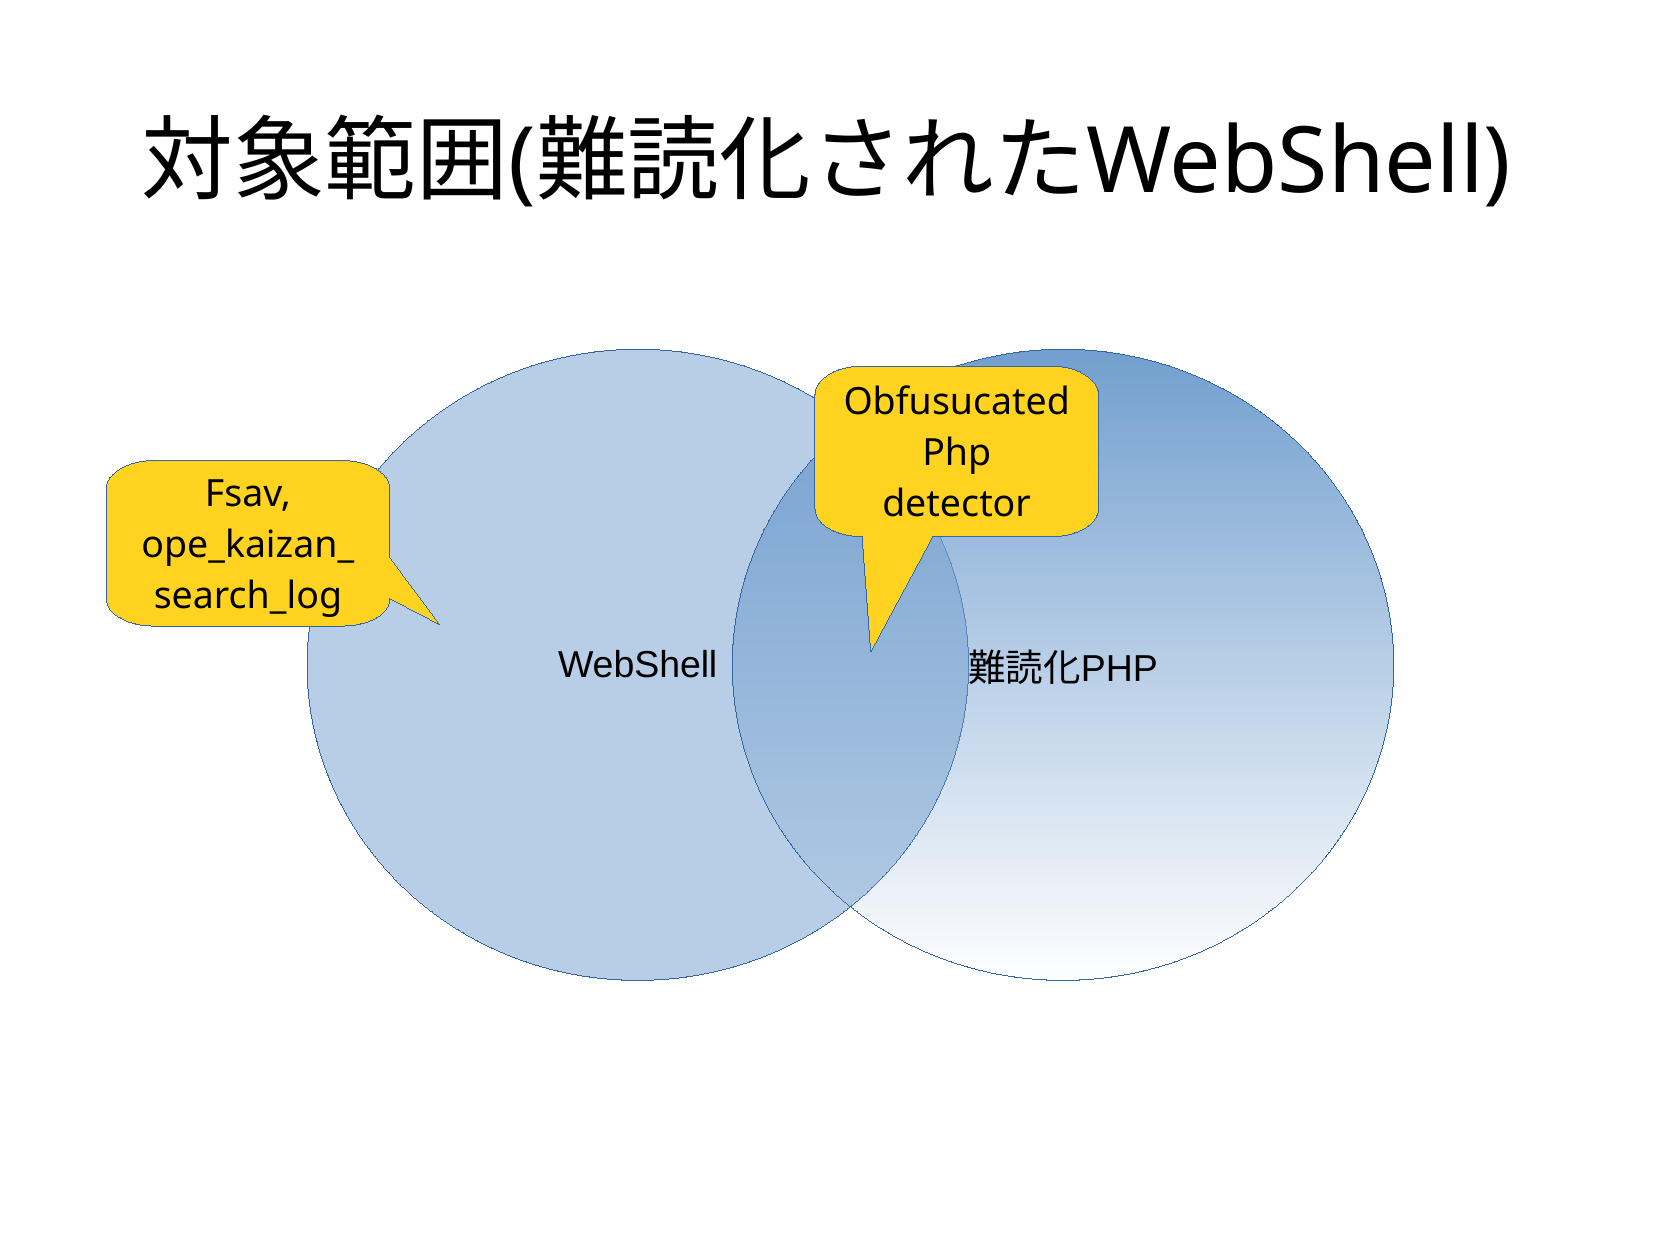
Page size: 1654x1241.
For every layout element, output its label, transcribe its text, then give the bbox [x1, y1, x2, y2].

text_box Obfusucated Php detector [814, 366, 1099, 652]
text_box Fsav, ope_kaizan_ search_log [106, 460, 440, 627]
text_box 難読化PHP [732, 349, 1394, 981]
text_box WebShell [343, 349, 850, 981]
title 対象範囲(難読化されたWebShell) [82, 49, 1571, 257]
text_box [295, 627, 343, 1066]
